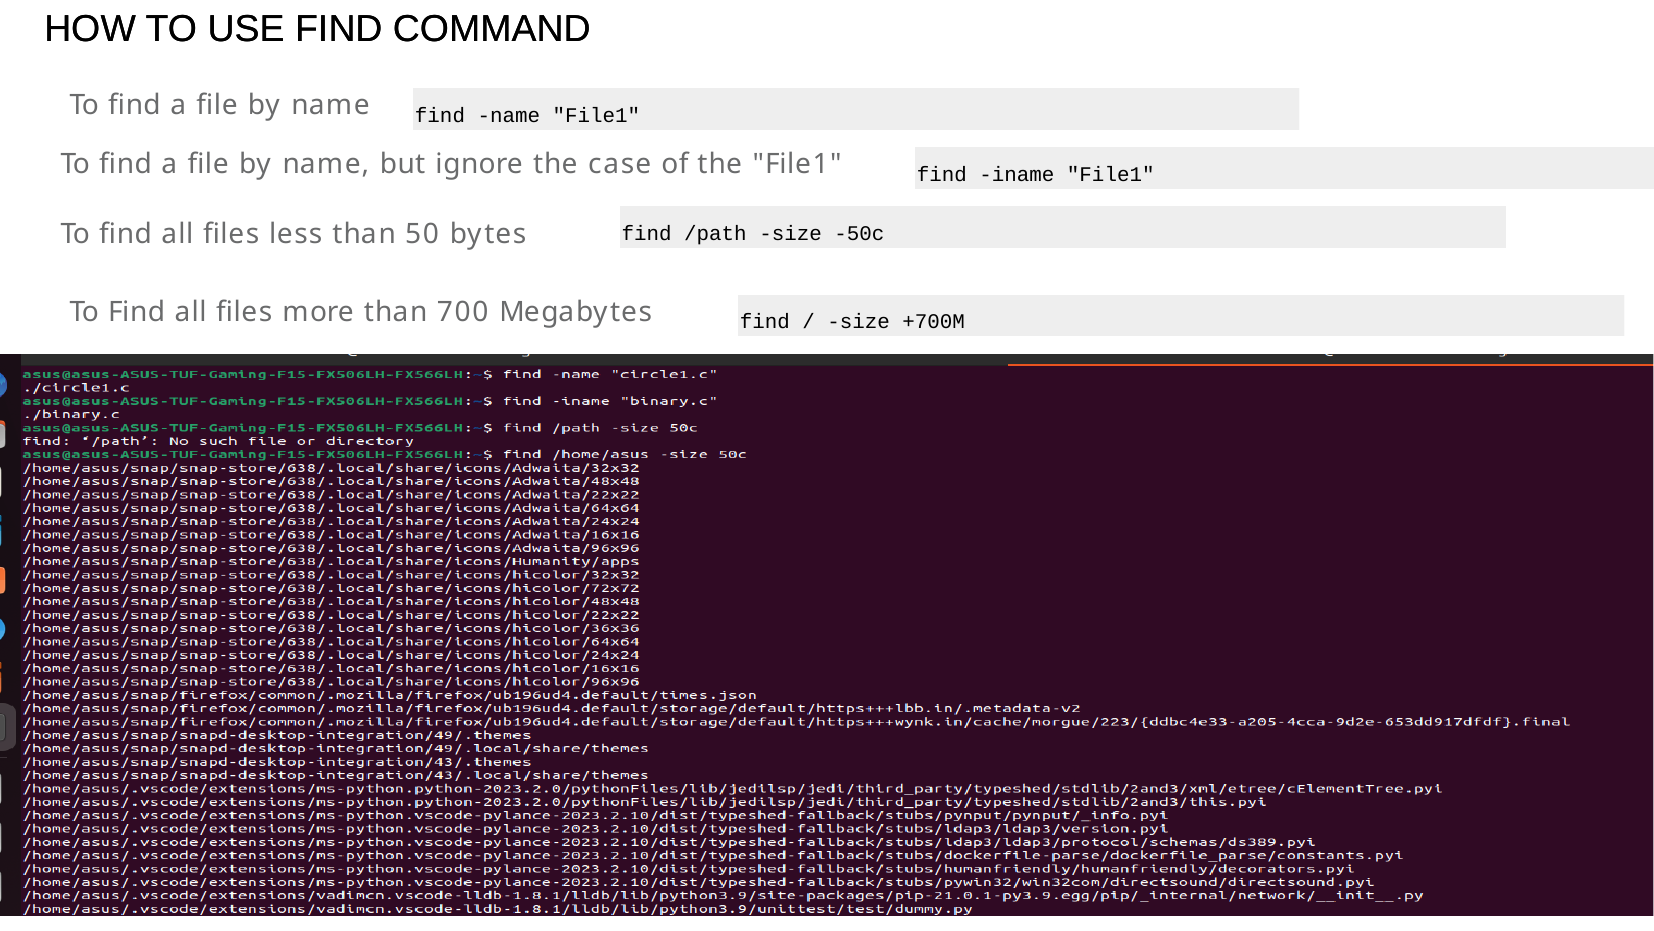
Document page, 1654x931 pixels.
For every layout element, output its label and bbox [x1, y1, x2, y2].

chart [0, 0, 1654, 354]
picture [0, 354, 1654, 916]
